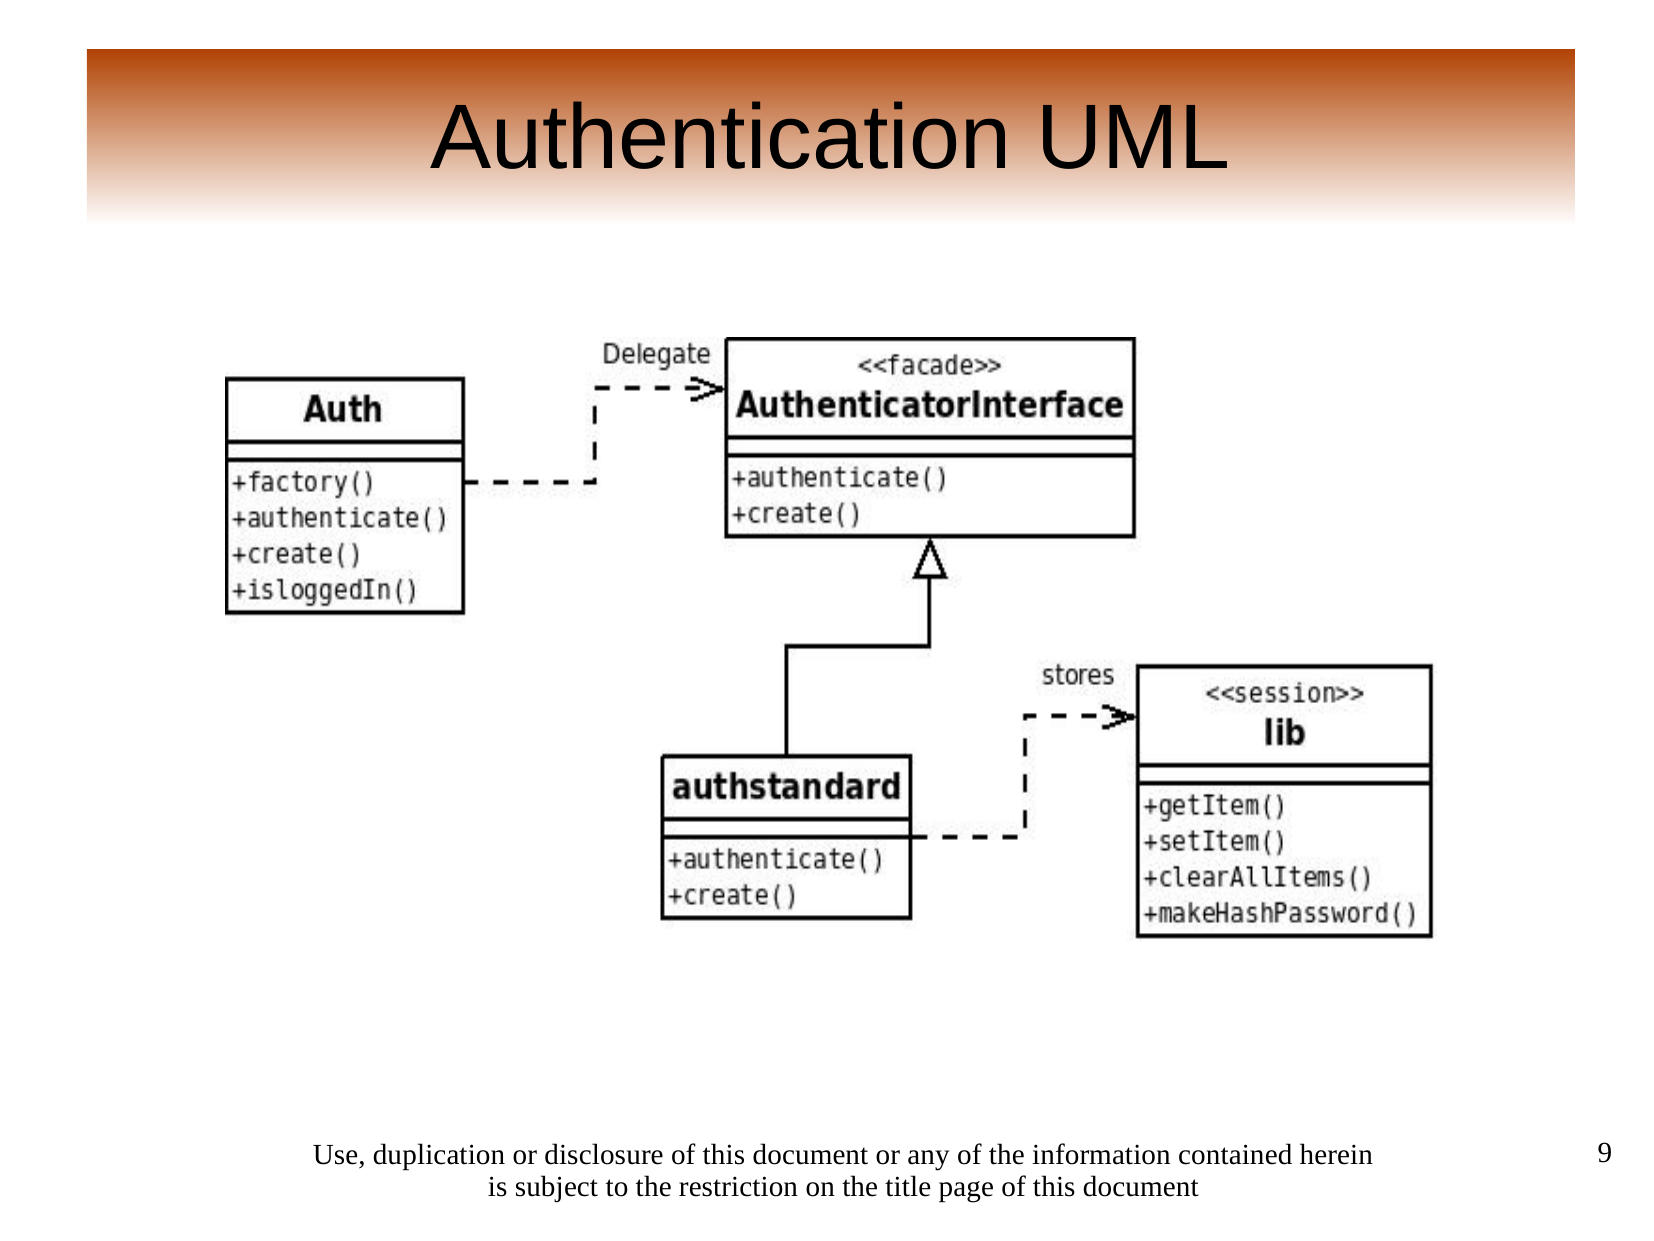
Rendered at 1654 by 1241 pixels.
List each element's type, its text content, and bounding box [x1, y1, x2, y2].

picture [225, 337, 1437, 941]
title Authentication UML [86, 49, 1576, 226]
